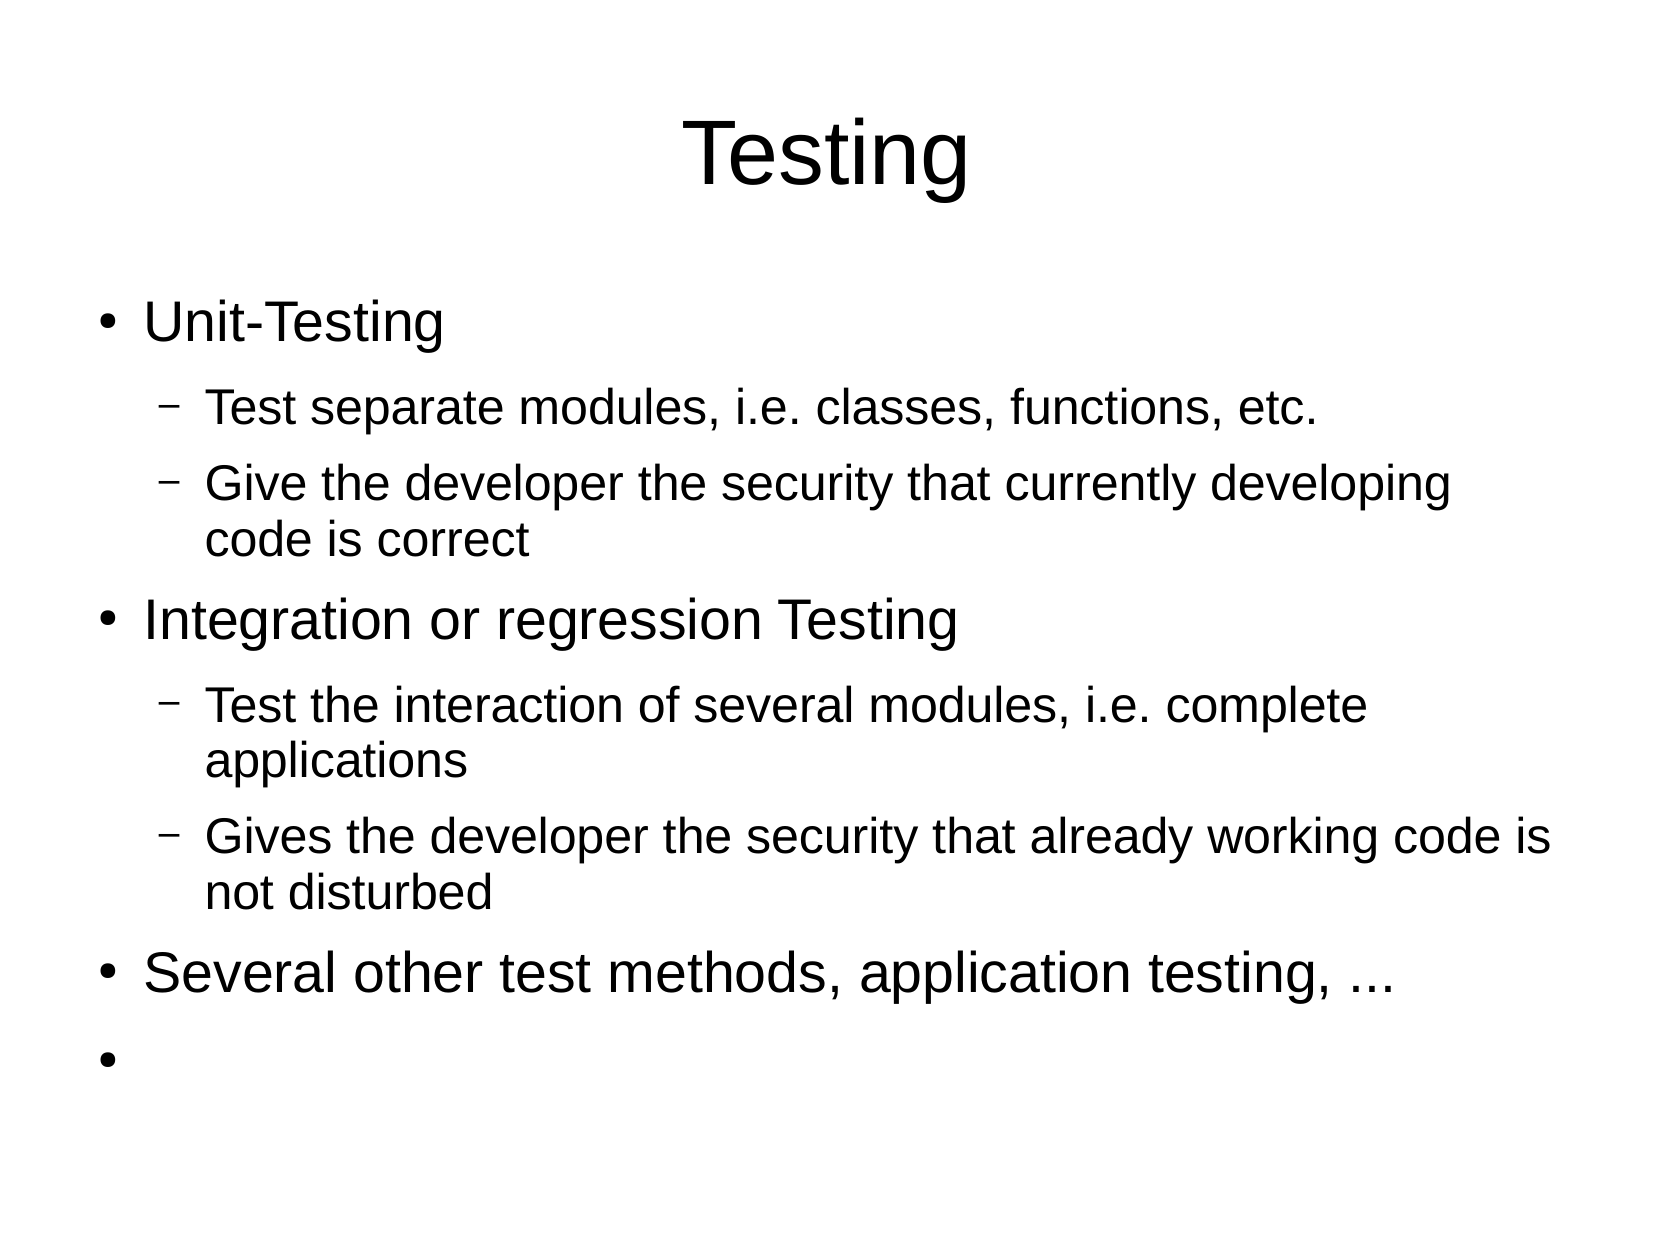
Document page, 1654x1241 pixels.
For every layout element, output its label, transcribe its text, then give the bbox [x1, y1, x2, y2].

title Testing [82, 49, 1571, 257]
list Unit-Testing Test separate modules, i.e. classes, functions, etc. Give the developer the security that currently developing code is correct Integration or regression Testing Test the interaction of several modules, i.e. complete applications Gives the developer the security that already working code is not disturbed Several other test methods, application testing, ... [82, 290, 1571, 1010]
